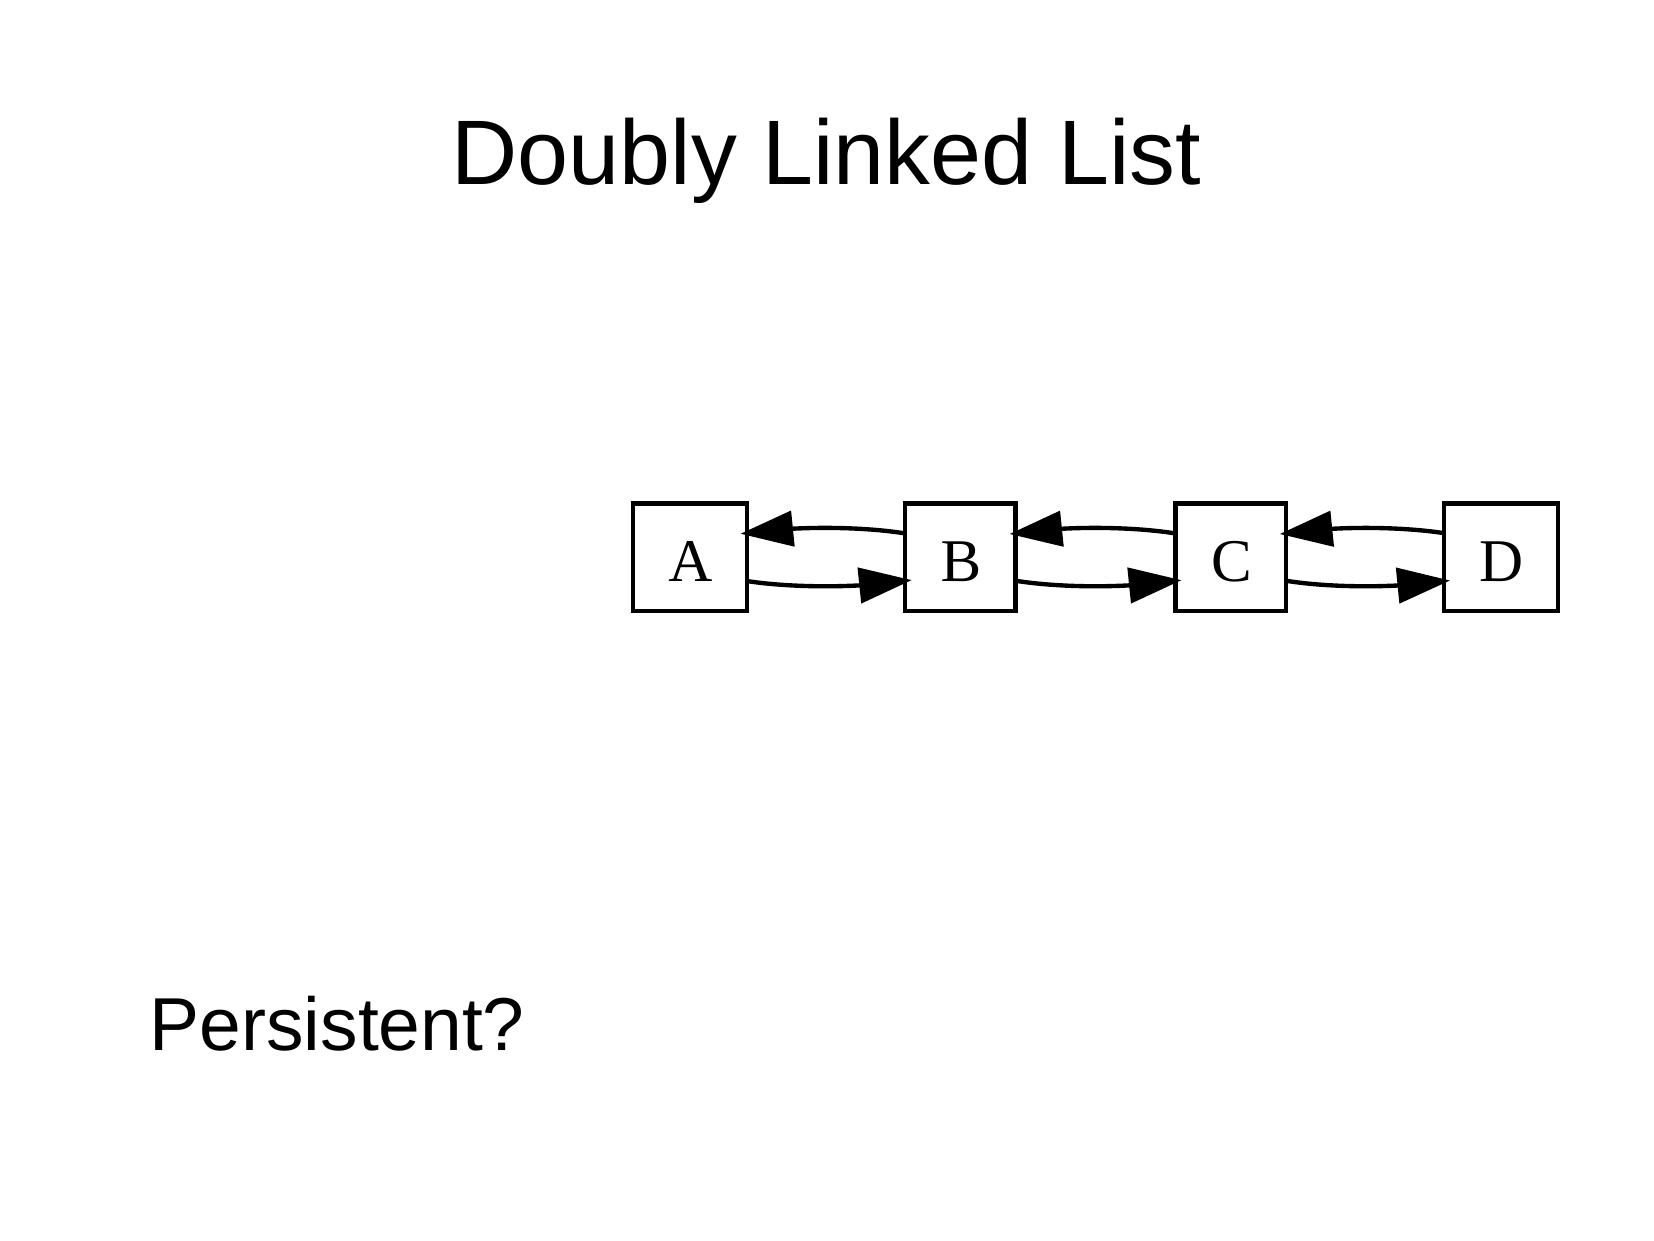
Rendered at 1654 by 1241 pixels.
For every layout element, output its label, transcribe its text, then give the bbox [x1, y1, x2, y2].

title Doubly Linked List [82, 49, 1571, 257]
picture [615, 487, 1576, 627]
text_box Persistent? [135, 975, 1531, 1074]
